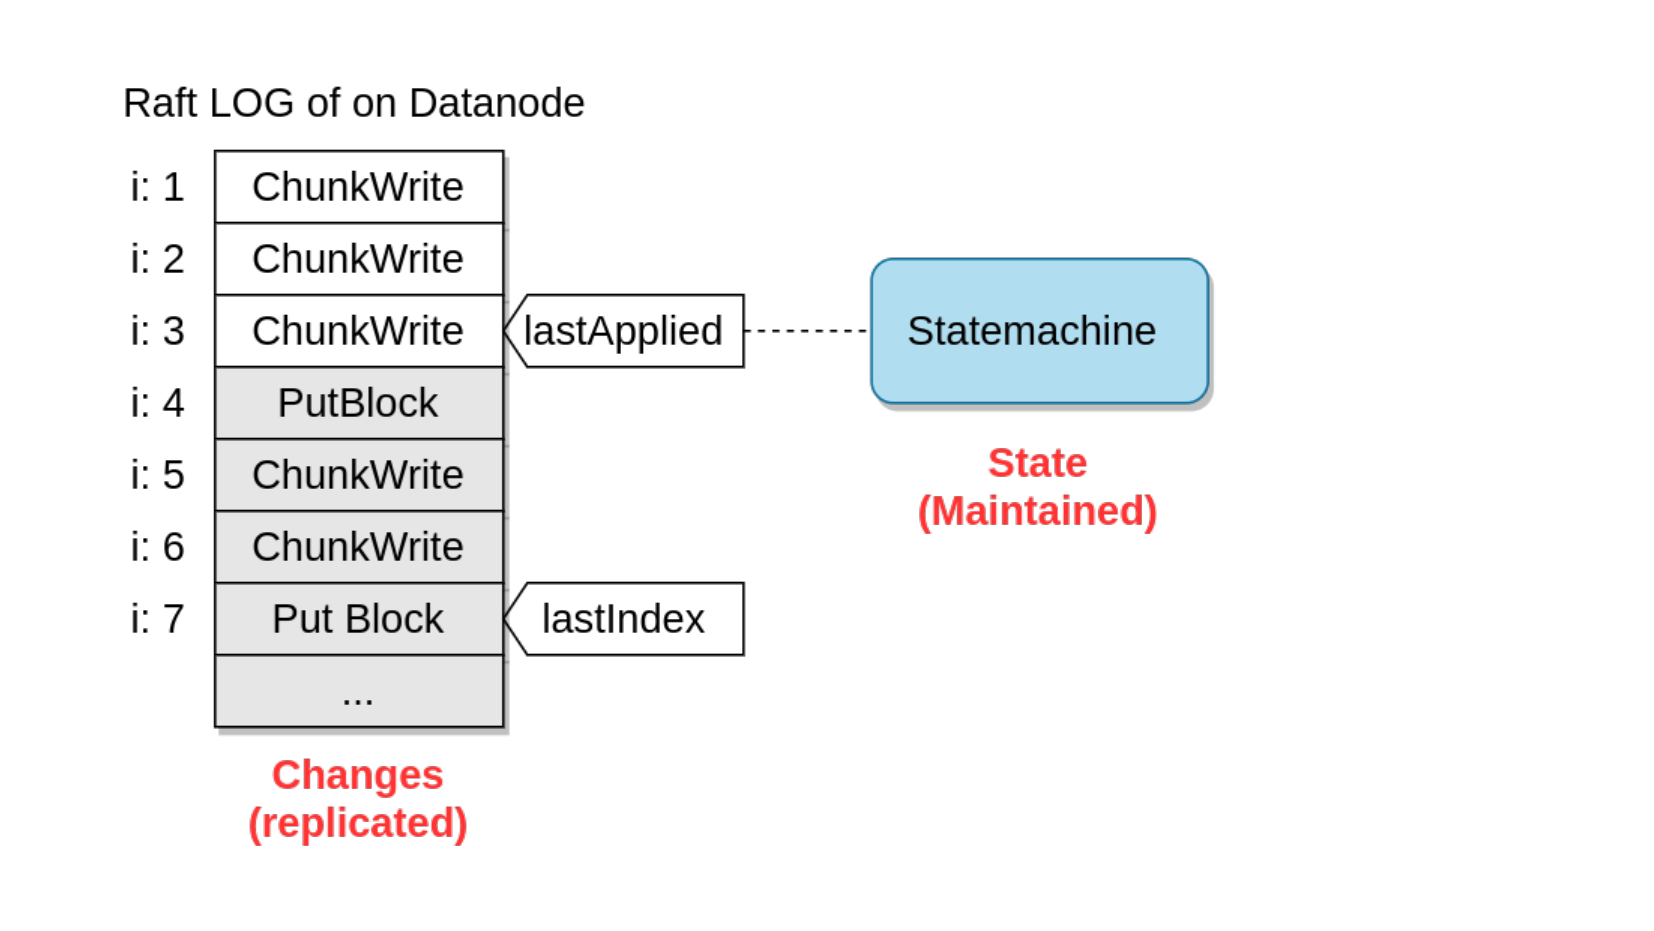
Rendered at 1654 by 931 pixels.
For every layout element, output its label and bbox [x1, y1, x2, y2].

picture [70, 78, 1217, 849]
